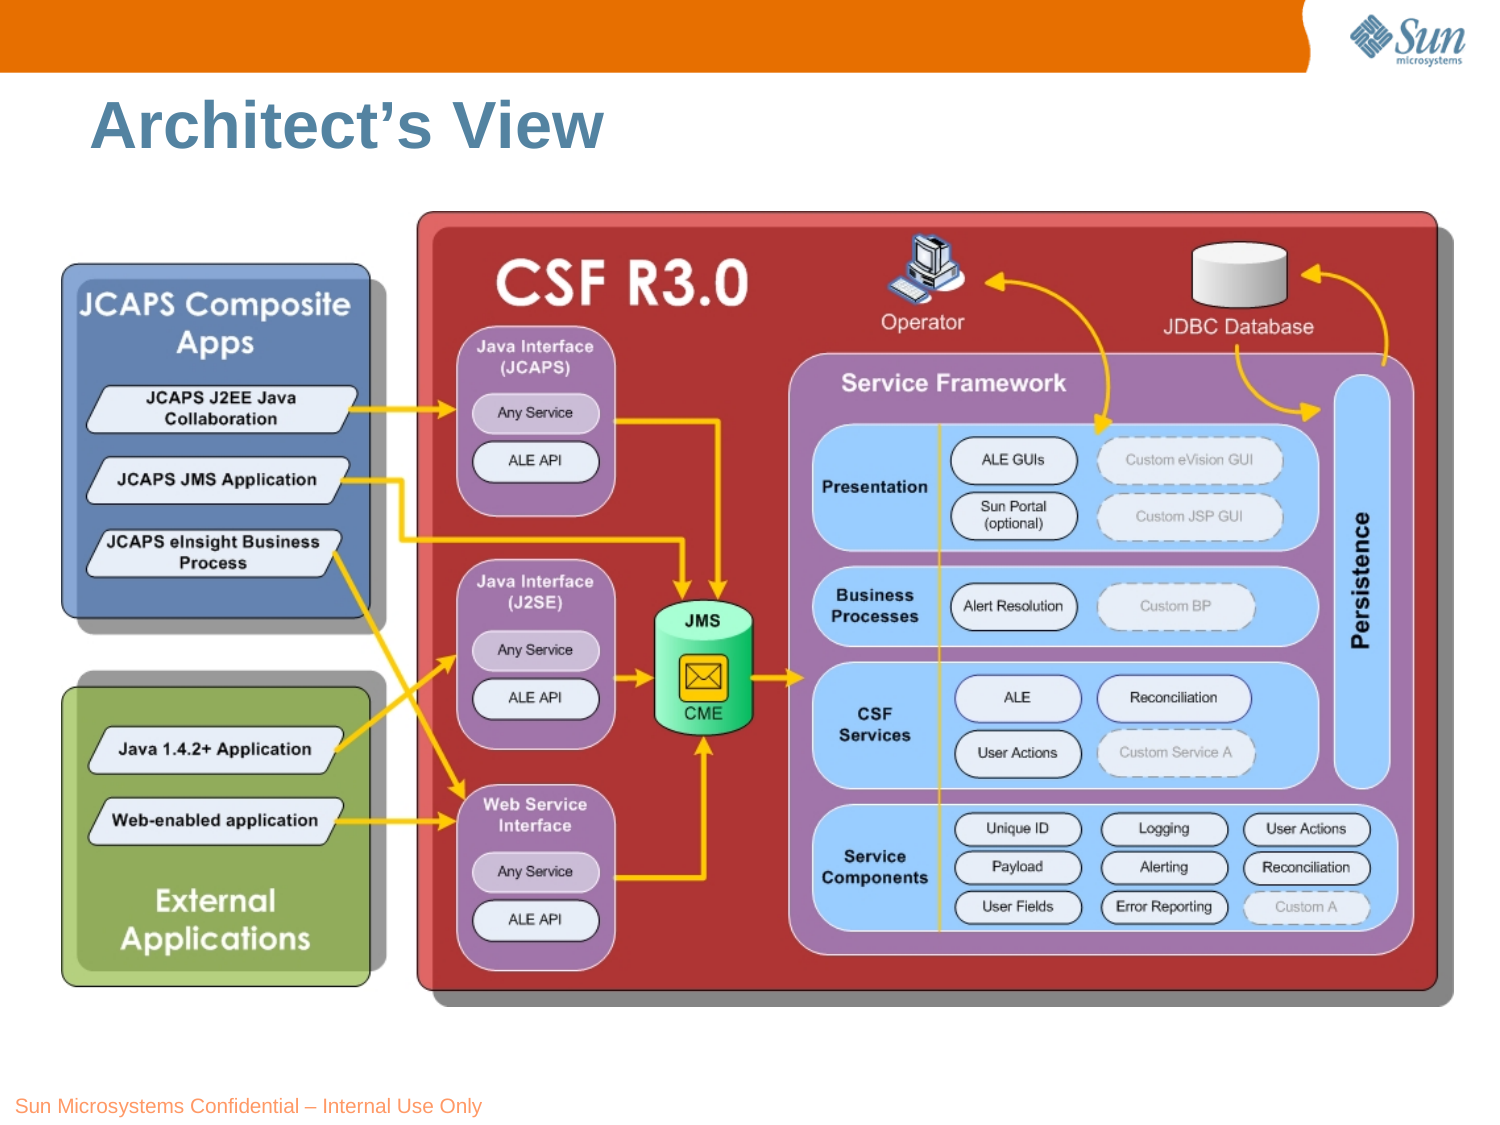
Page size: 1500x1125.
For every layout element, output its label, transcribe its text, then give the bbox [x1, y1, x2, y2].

picture [61, 211, 1454, 1007]
title Architect’s View [75, 79, 1426, 211]
picture [0, 0, 1500, 75]
